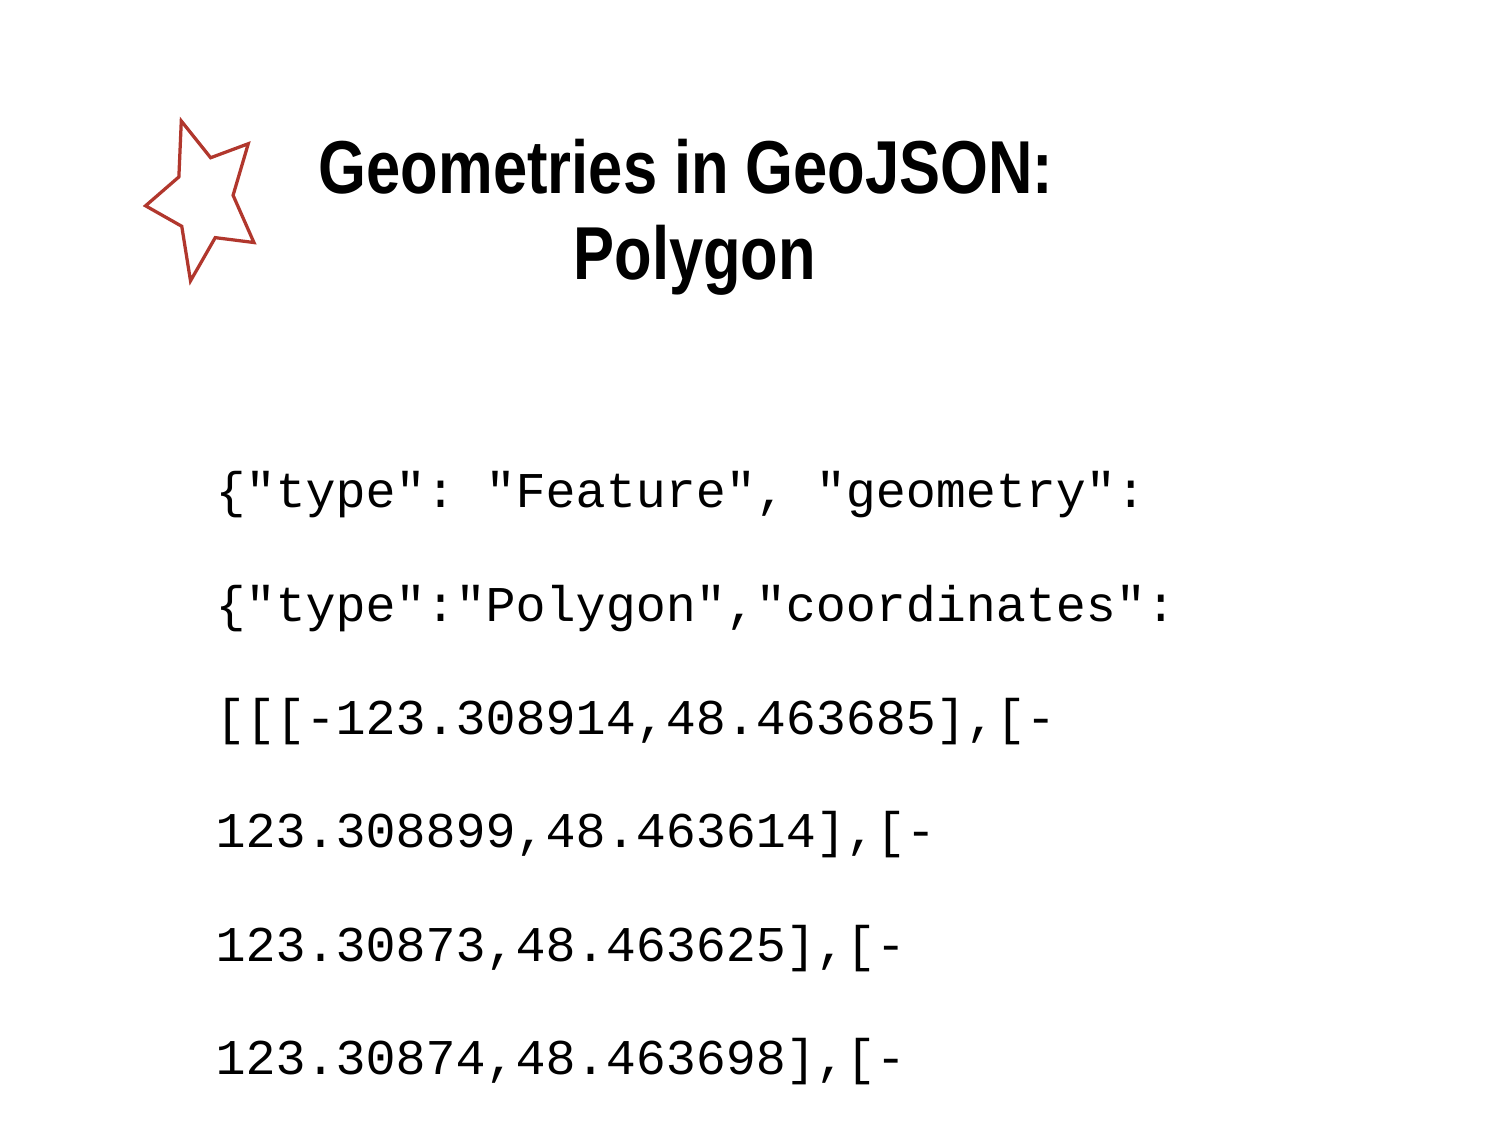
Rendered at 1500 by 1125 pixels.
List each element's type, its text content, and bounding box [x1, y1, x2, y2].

picture [141, 115, 258, 287]
text_box {"type": "Feature", "geometry":{"type":"Polygon","coordinates":[[[-123.308914,48.463685],[-123.308899,48.463614],[-123.30873,48.463625],[-123.30874,48.463698],[-123.308914,48.463685]]]}} [200, 401, 1288, 1061]
title Geometries in GeoJSON: Polygon [181, 115, 1209, 304]
